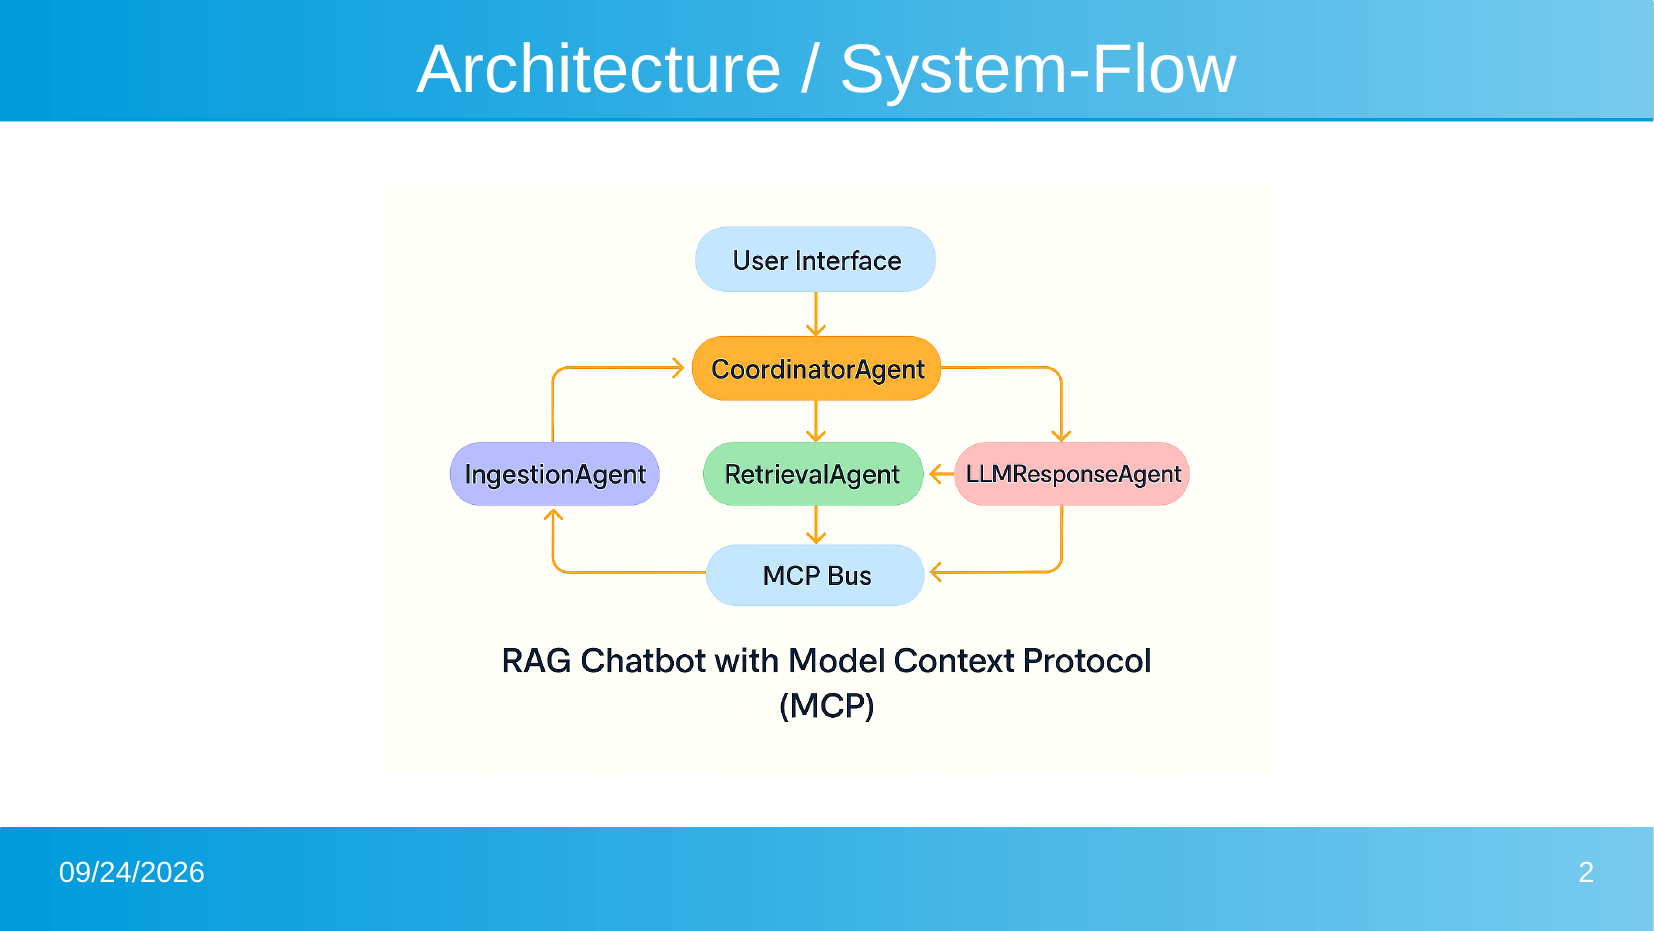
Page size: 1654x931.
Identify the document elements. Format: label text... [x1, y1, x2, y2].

title Architecture / System-Flow [59, 29, 1595, 108]
picture [383, 183, 1270, 774]
